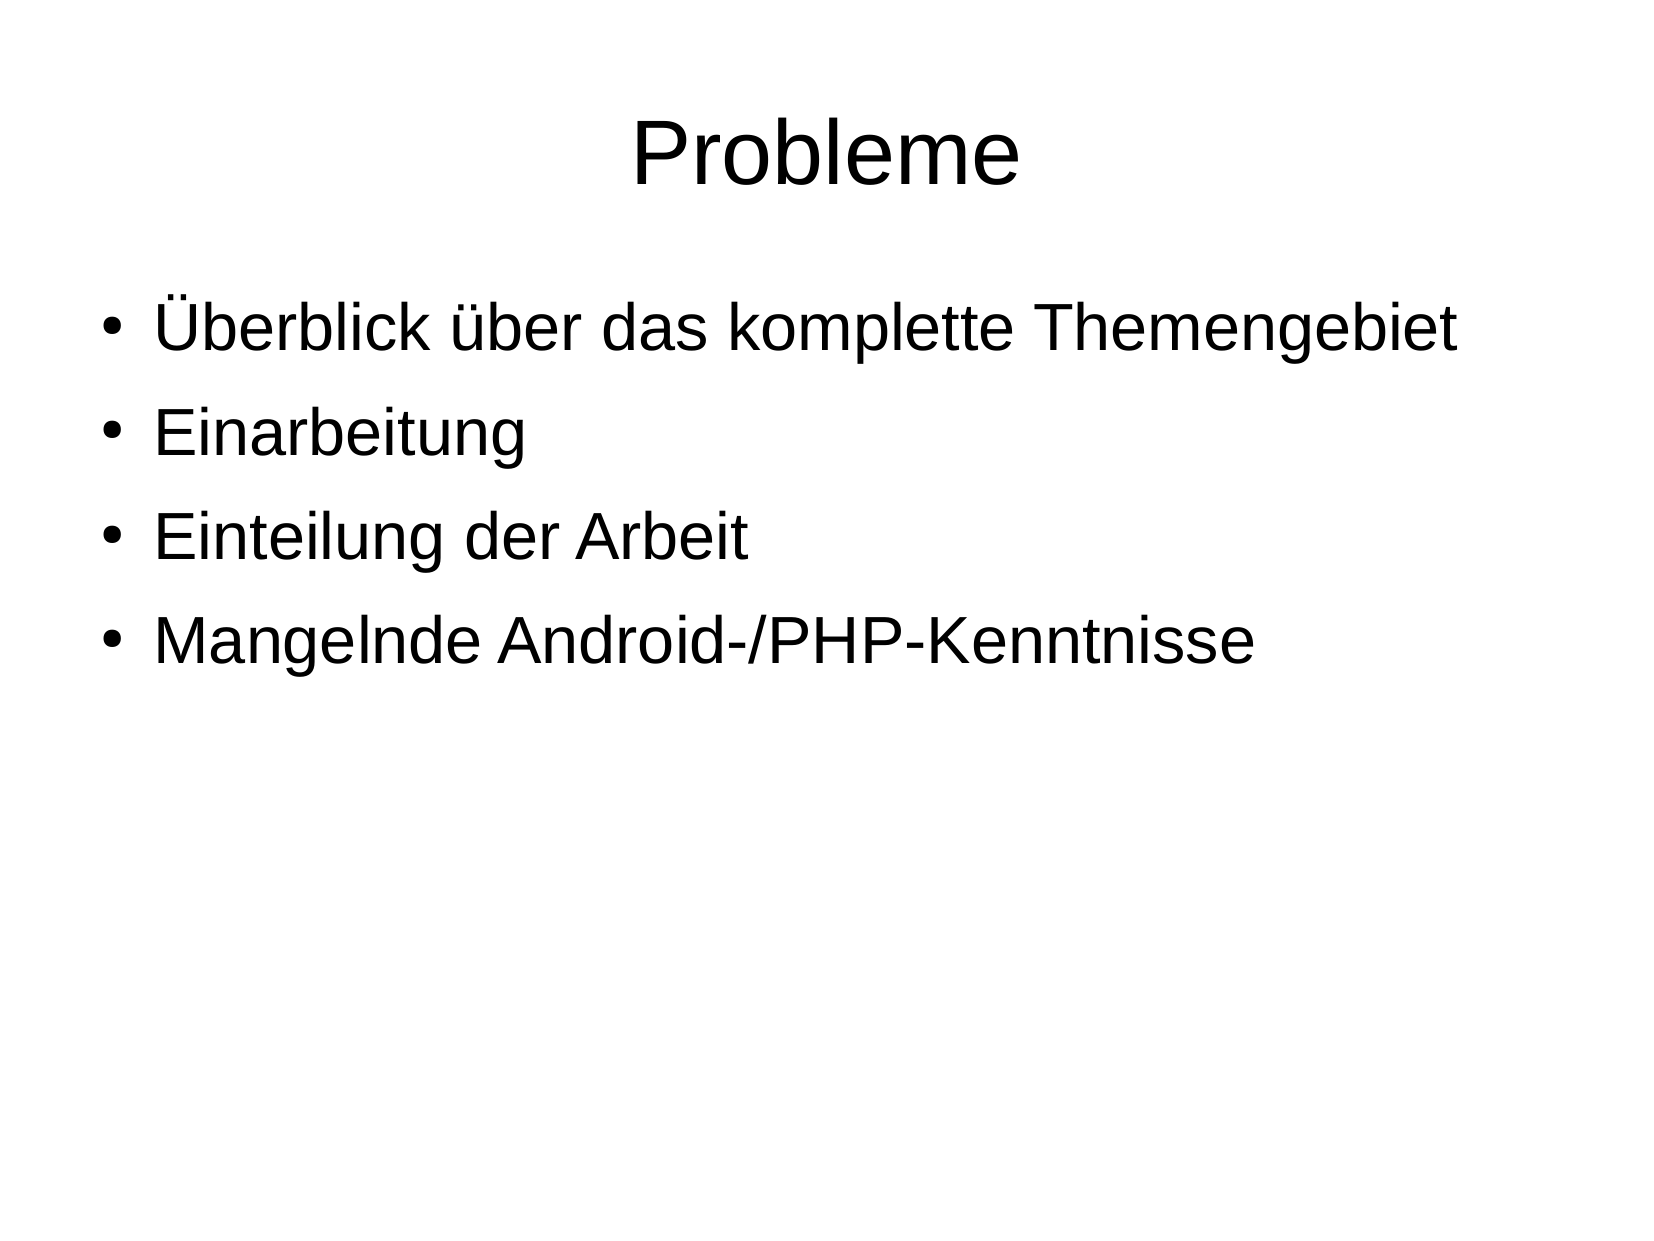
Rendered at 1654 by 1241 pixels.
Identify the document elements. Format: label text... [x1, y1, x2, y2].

list Überblick über das komplette Themengebiet Einarbeitung Einteilung der Arbeit Mangelnde Android-/PHP-Kenntnisse [82, 290, 1571, 1010]
title Probleme [82, 49, 1571, 257]
